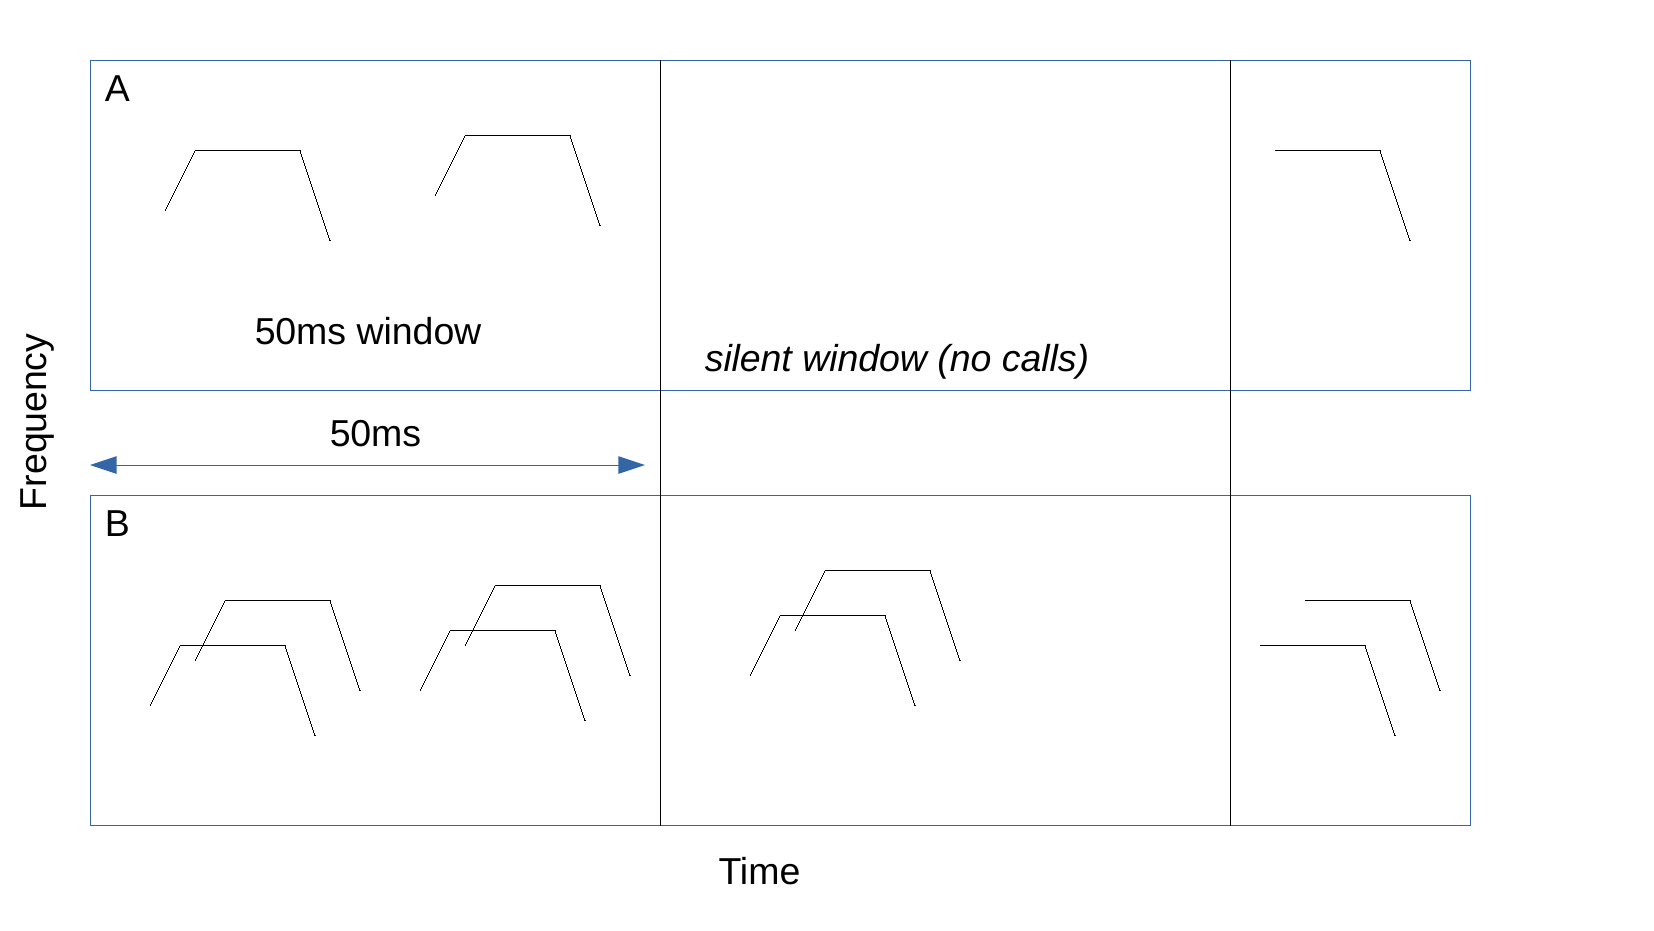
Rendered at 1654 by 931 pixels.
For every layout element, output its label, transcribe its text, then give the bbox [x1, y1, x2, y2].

text_box silent window (no calls) [690, 330, 1201, 387]
text_box Time [703, 843, 916, 901]
text_box B [90, 495, 196, 552]
text_box A [90, 60, 196, 117]
text_box 50ms [315, 405, 451, 462]
text_box 50ms window [240, 303, 646, 361]
text_box Frequency [4, 313, 65, 526]
